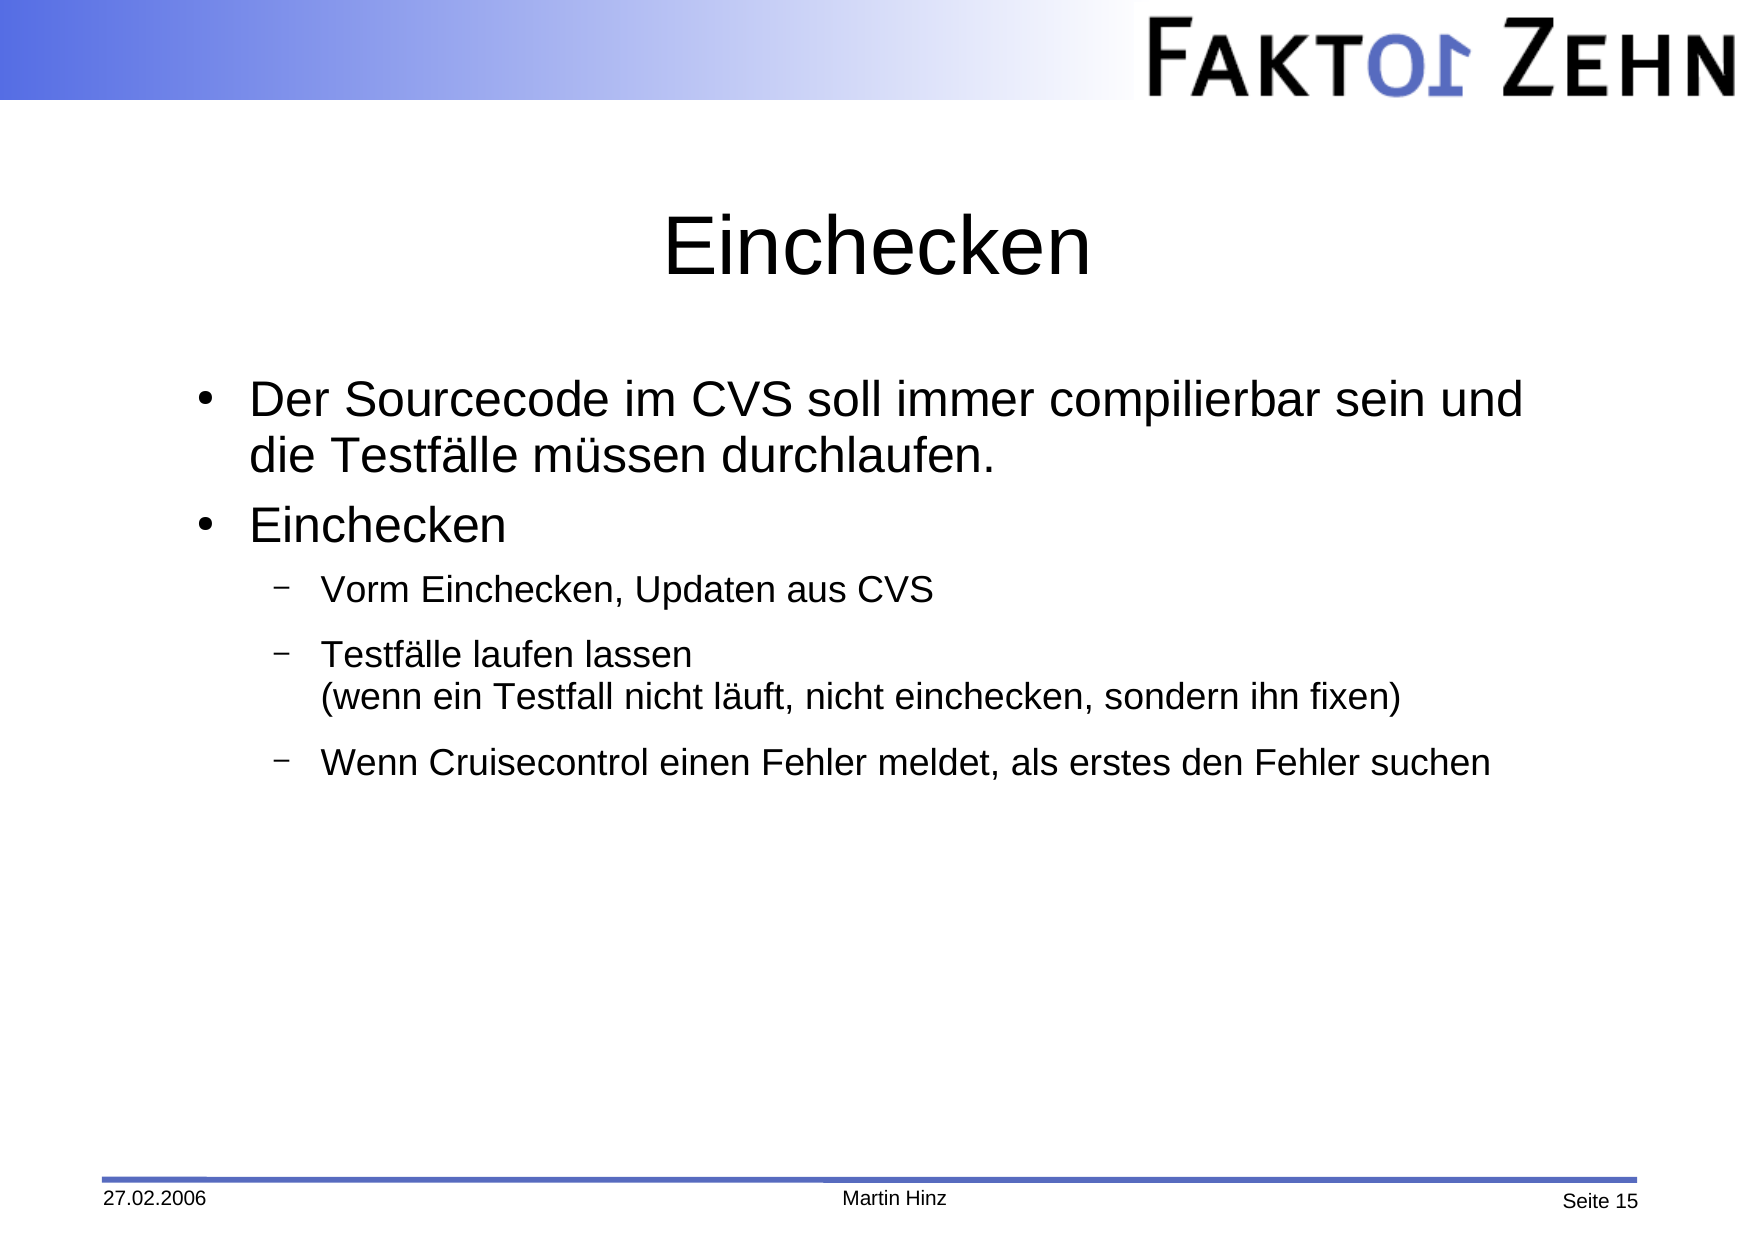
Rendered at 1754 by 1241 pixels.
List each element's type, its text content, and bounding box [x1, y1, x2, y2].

picture [1133, 2, 1749, 105]
list Der Sourcecode im CVS soll immer compilierbar sein und die Testfälle müssen durchlaufen. Einchecken Vorm Einchecken, Updaten aus CVS Testfälle laufen lassen (wenn ein Testfall nicht läuft, nicht einchecken, sondern ihn fixen) Wenn Cruisecontrol einen Fehler meldet, als erstes den Fehler suchen [179, 371, 1576, 1078]
title Einchecken [179, 142, 1576, 349]
